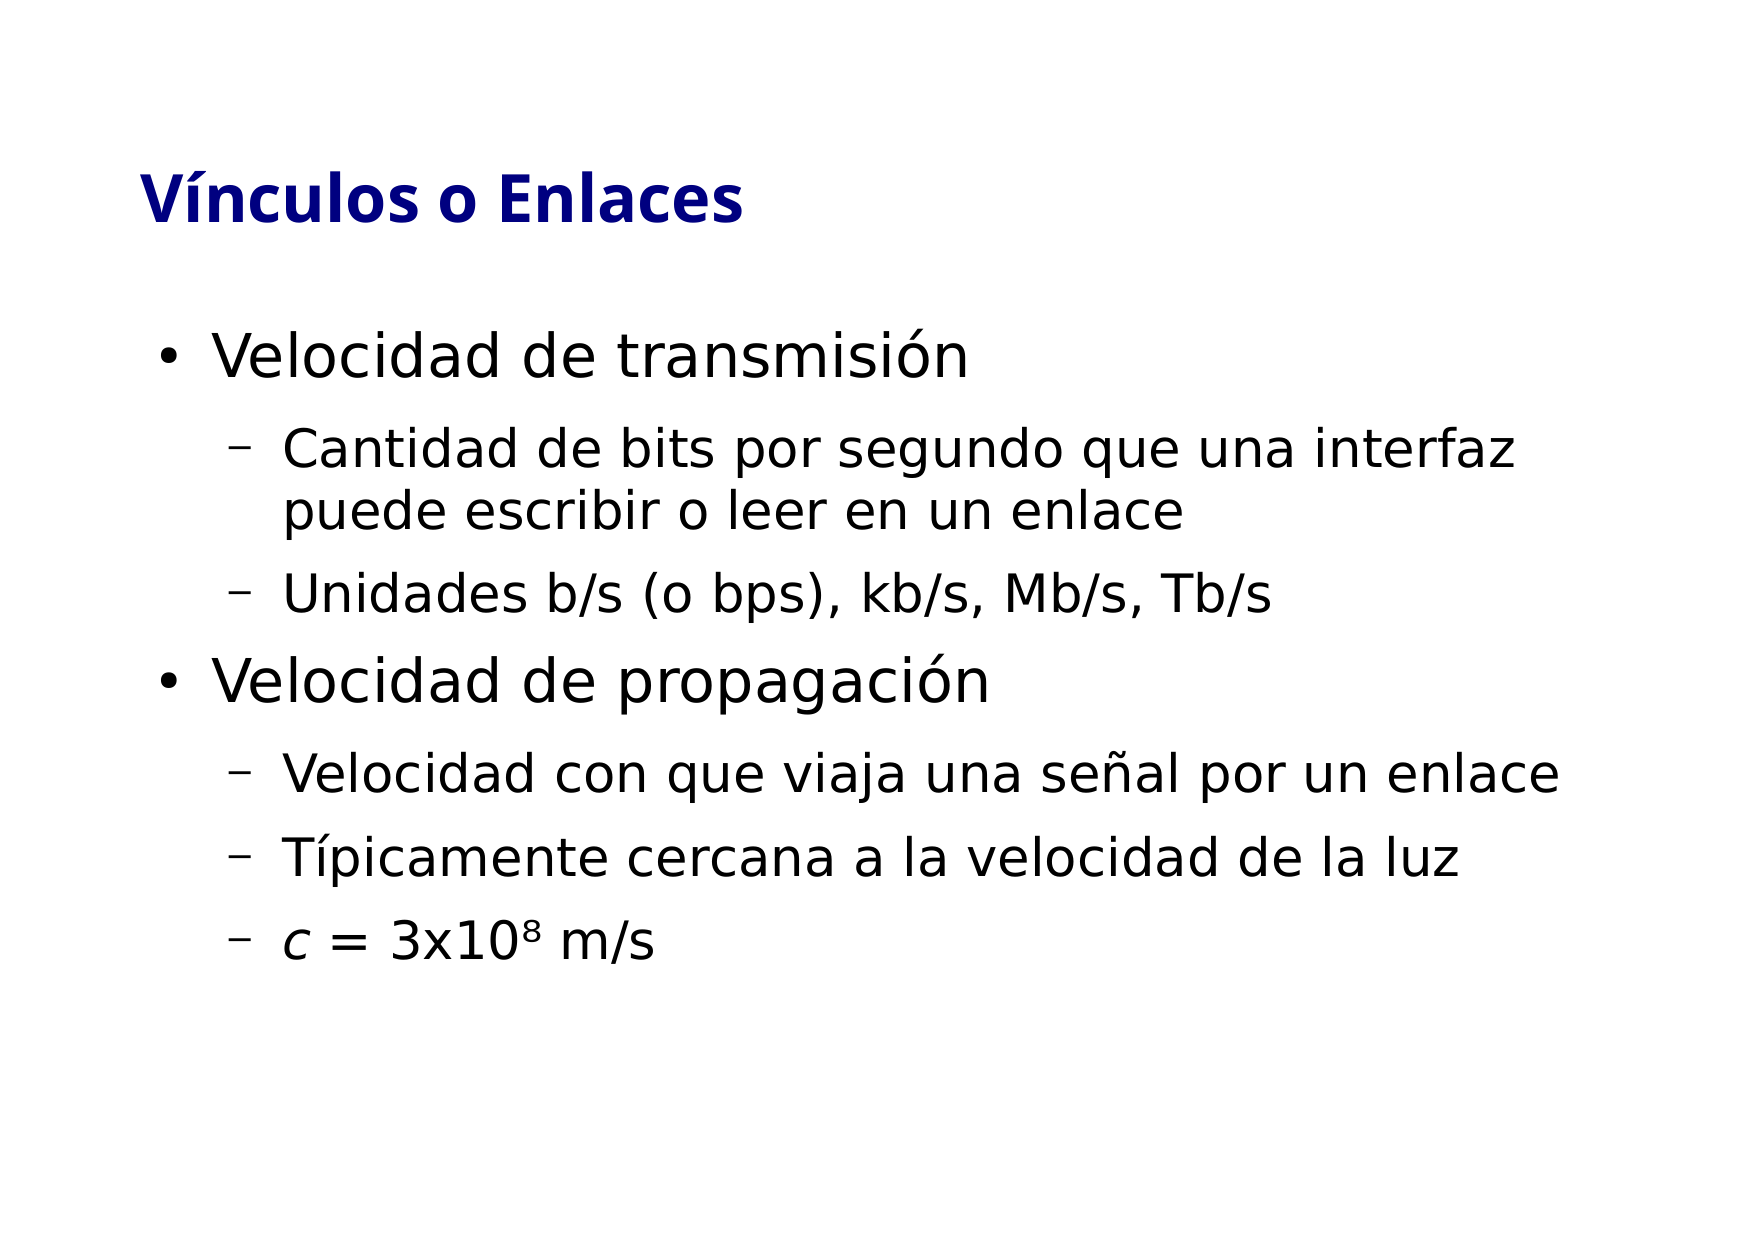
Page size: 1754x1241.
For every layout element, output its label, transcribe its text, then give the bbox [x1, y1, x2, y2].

title Vínculos o Enlaces [140, 103, 1614, 291]
list Velocidad de transmisión Cantidad de bits por segundo que una interfaz puede escribir o leer en un enlace Unidades b/s (o bps), kb/s, Mb/s, Tb/s Velocidad de propagación Velocidad con que viaja una señal por un enlace Típicamente cercana a la velocidad de la luz c = 3x10⁸ m/s [140, 321, 1581, 973]
